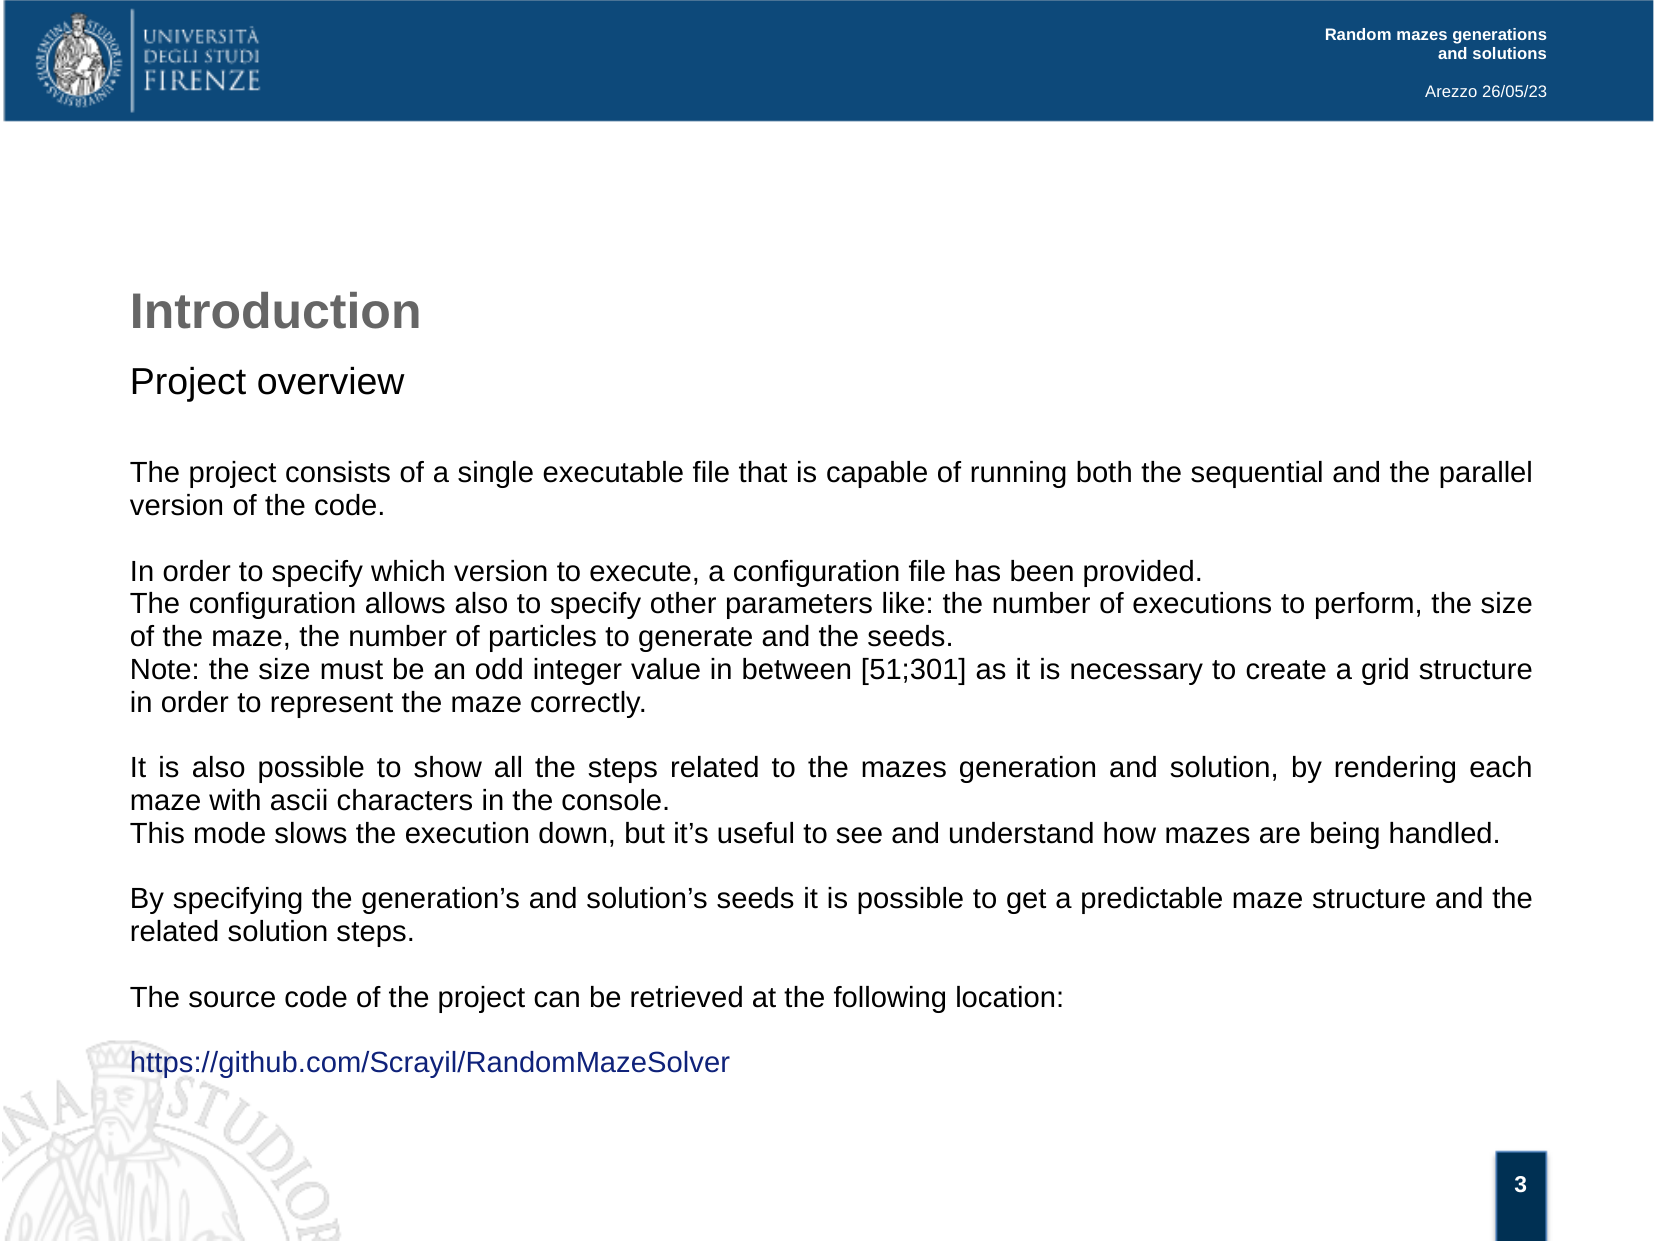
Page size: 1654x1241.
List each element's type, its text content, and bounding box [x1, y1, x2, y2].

text_box 3 [1505, 1160, 1536, 1208]
text_box Random mazes generations and solutions Arezzo 26/05/23 [685, 24, 1548, 102]
text_box Introduction Project overview [129, 255, 993, 403]
picture [2, 0, 1654, 1241]
text_box The project consists of a single executable file that is capable of running both the sequential and the parallel version of the code. In order to specify which version to execute, a configuration file has been provided. The configuration allows also to specify other parameters like: the number of executions to perform, the size of the maze, the number of particles to generate and the seeds. Note: the size must be an odd integer value in between [51;301] as it is necessary to create a grid structure in order to represent the maze correctly. It is also possible to show all the steps related to the mazes generation and solution, by rendering each maze with ascii characters in the console. This mode slows the execution down, but it’s useful to see and understand how mazes are being handled. By specifying the generation’s and solution’s seeds it is possible to get a predictable maze structure and the related solution steps. The source code of the project can be retrieved at the following location: https://github.com/Scrayil/RandomMazeSolver [129, 413, 1536, 1123]
